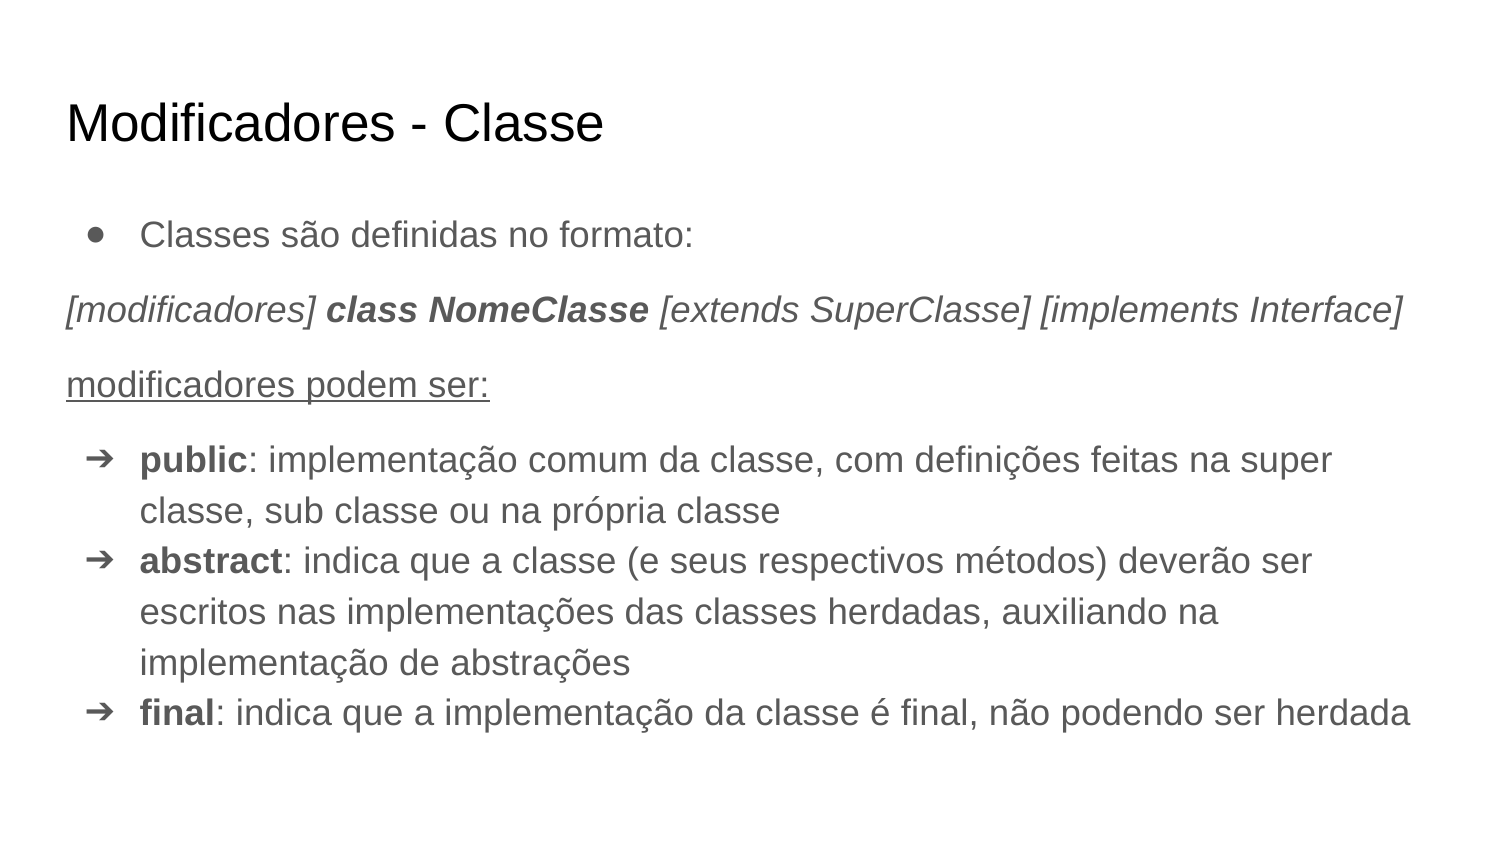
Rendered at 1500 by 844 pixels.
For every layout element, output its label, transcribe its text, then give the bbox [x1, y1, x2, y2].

list Classes são definidas no formato: [modificadores] class NomeClasse [extends SuperClasse] [implements Interface] modificadores podem ser: public: implementação comum da classe, com definições feitas na super classe, sub classe ou na própria classe abstract: indica que a classe (e seus respectivos métodos) deverão ser escritos nas implementações das classes herdadas, auxiliando na implementação de abstrações final: indica que a implementação da classe é final, não podendo ser herdada [51, 189, 1449, 750]
title Modificadores - Classe [51, 72, 1449, 167]
